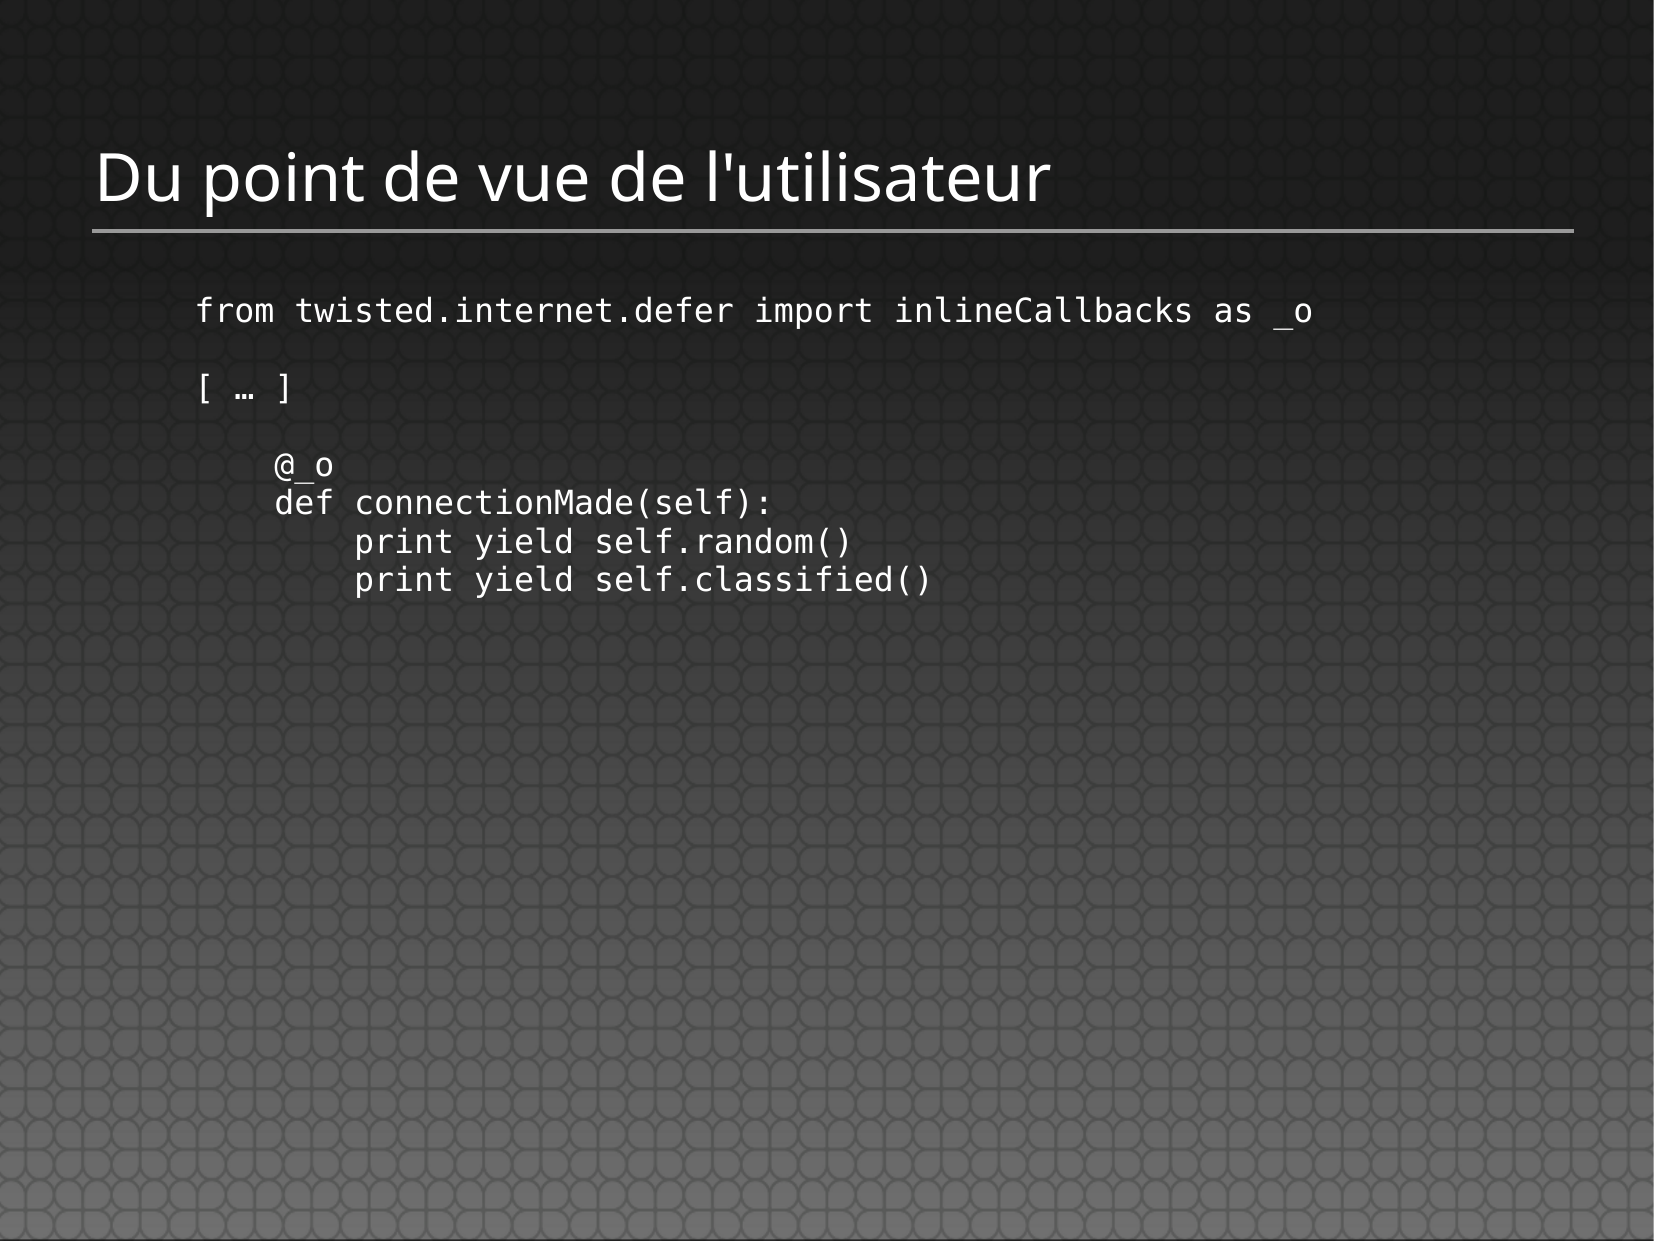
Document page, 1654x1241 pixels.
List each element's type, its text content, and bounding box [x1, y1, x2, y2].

picture [0, 0, 1654, 1241]
title Du point de vue de l'utilisateur [94, 100, 1426, 251]
title from twisted.internet.defer import inlineCallbacks as _o [ … ] @_o def connectionMade(self): print yield self.random() print yield self.classified() [194, 255, 1319, 752]
